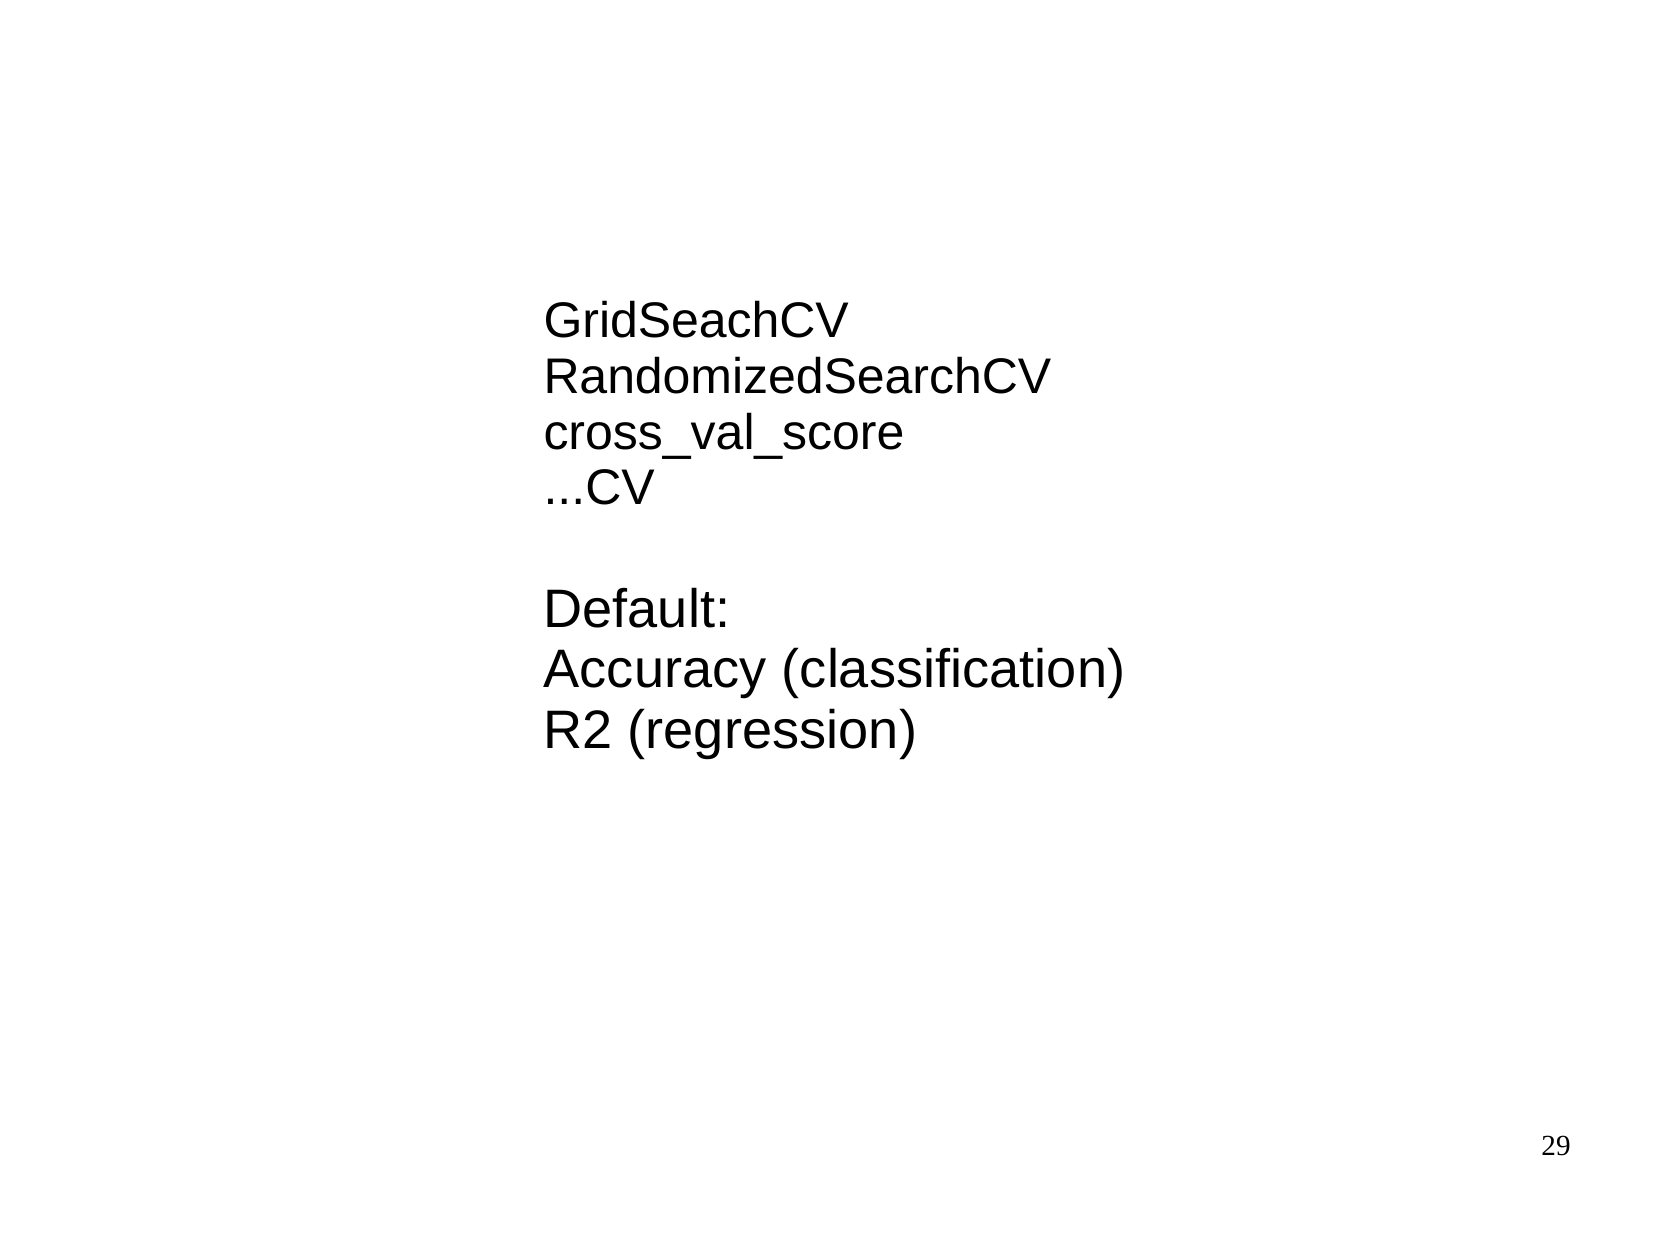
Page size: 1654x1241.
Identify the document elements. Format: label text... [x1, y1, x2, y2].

text_box For GridSeachCV cross_val_score validation_curve Typical: accuracy [667, 1132, 1654, 1241]
text_box Default: Accuracy (classification) R2 (regression) [528, 525, 1306, 769]
text_box GridSeachCV RandomizedSearchCV cross_val_score ...CV [528, 285, 1324, 525]
